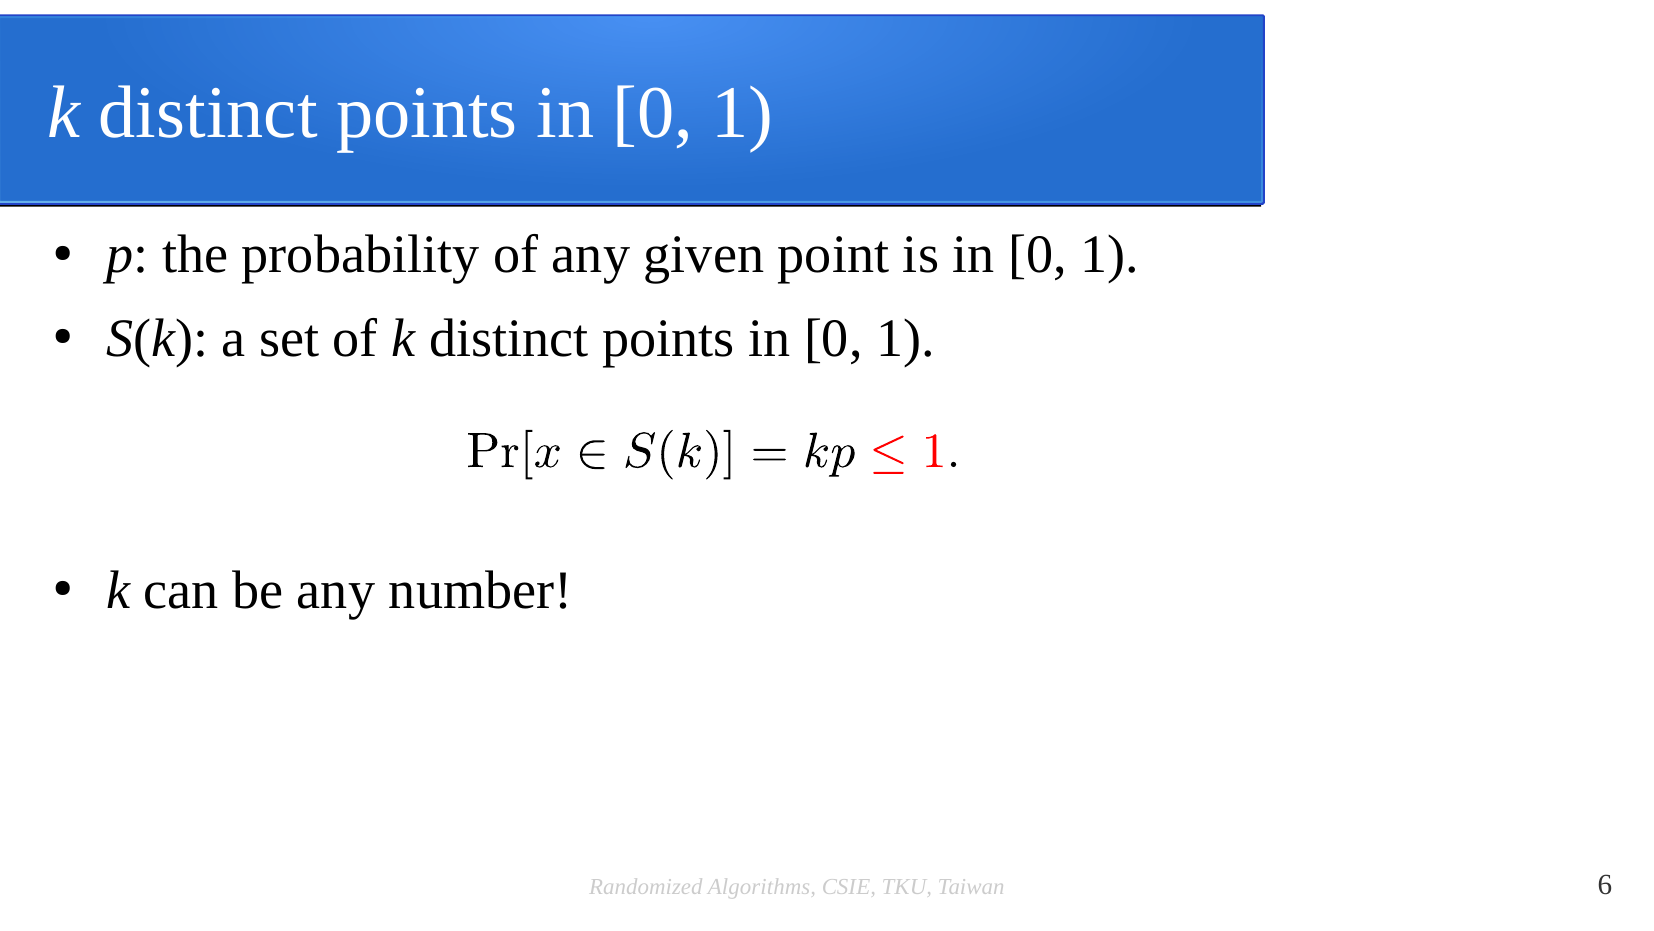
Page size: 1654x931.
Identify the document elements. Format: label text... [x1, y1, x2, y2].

picture [466, 429, 957, 480]
list p: the probability of any given point is in [0, 1). S(k): a set of k distinct points in [0, 1). k can be any number! [35, 224, 1524, 764]
title k distinct points in [0, 1) [47, 35, 1199, 189]
